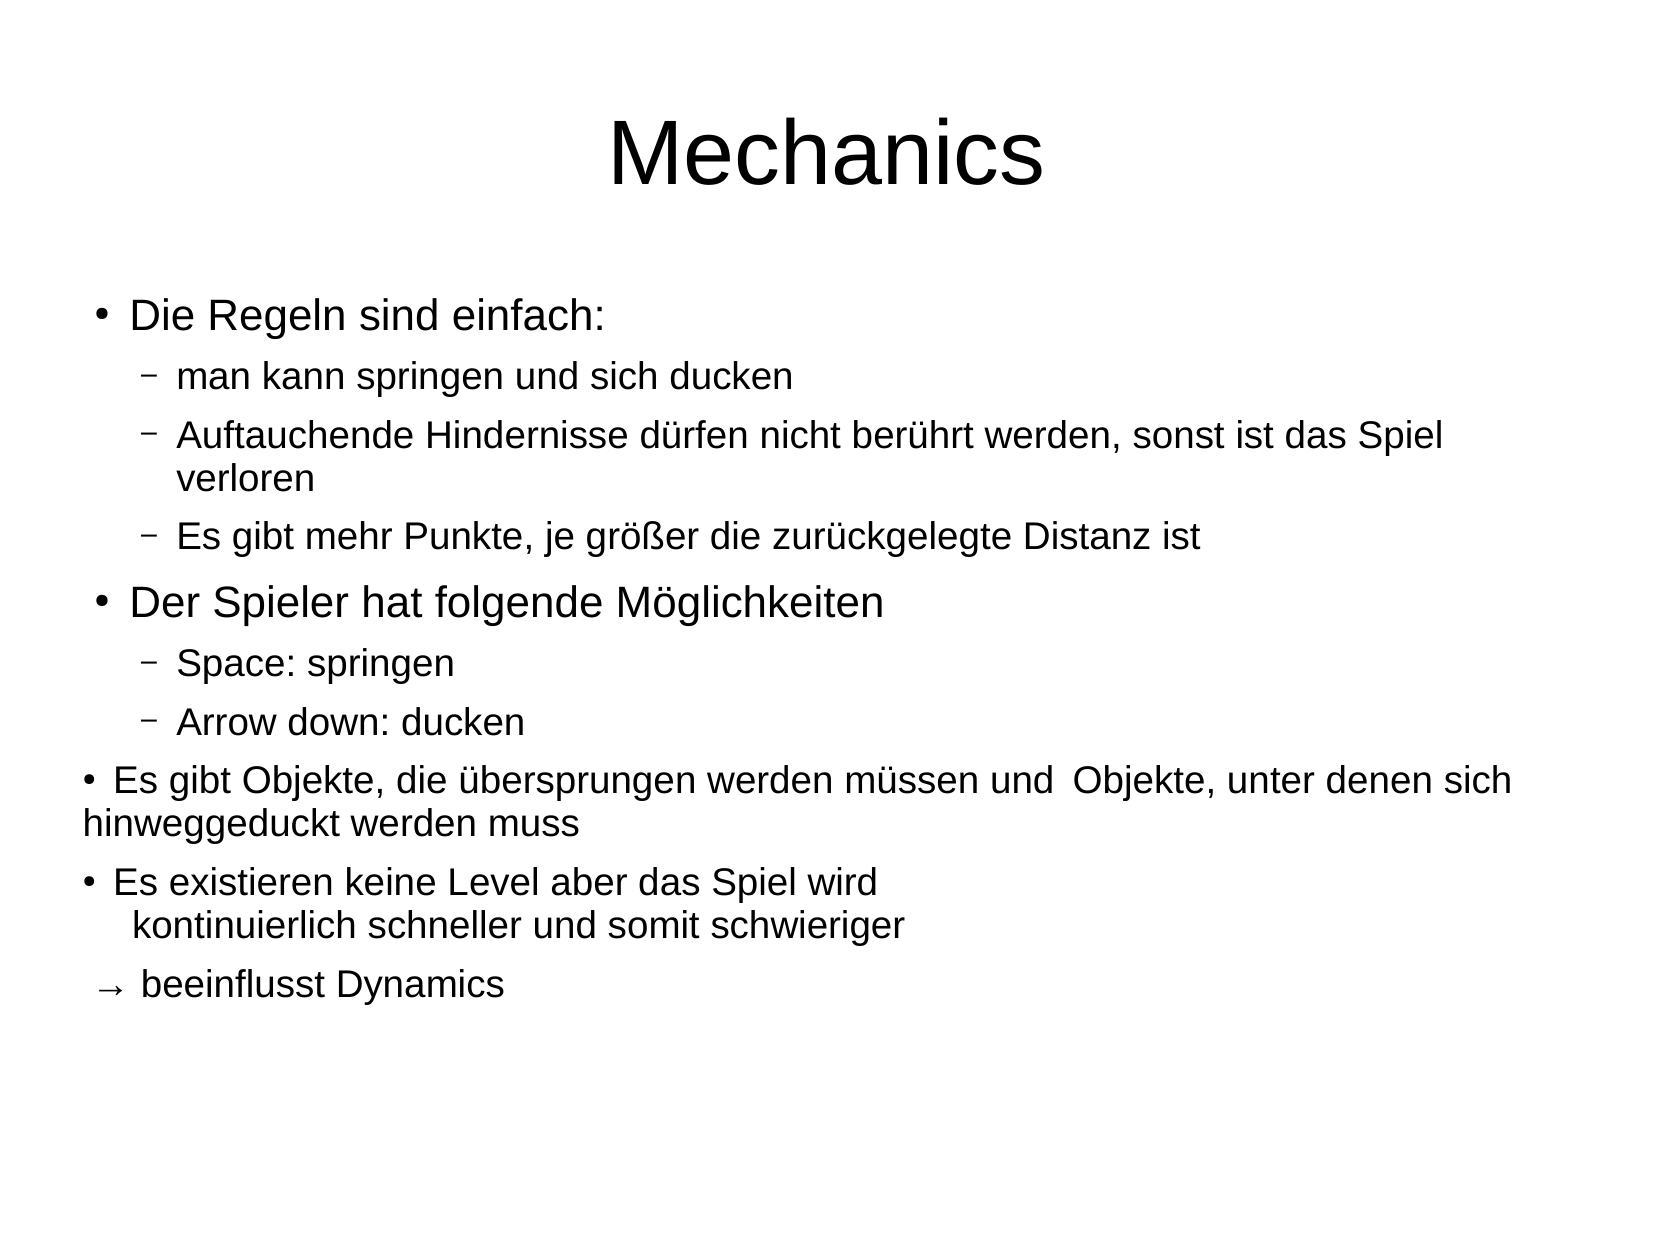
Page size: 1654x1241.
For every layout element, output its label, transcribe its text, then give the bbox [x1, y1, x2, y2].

list Die Regeln sind einfach: man kann springen und sich ducken Auftauchende Hindernisse dürfen nicht berührt werden, sonst ist das Spiel verloren Es gibt mehr Punkte, je größer die zurückgelegte Distanz ist Der Spieler hat folgende Möglichkeiten Space: springen Arrow down: ducken Es gibt Objekte, die übersprungen werden müssen und Objekte, unter denen sich hinweggeduckt werden muss Es existieren keine Level aber das Spiel wird kontinuierlich schneller und somit schwieriger → beeinflusst Dynamics [82, 290, 1571, 1010]
title Mechanics [82, 49, 1571, 257]
